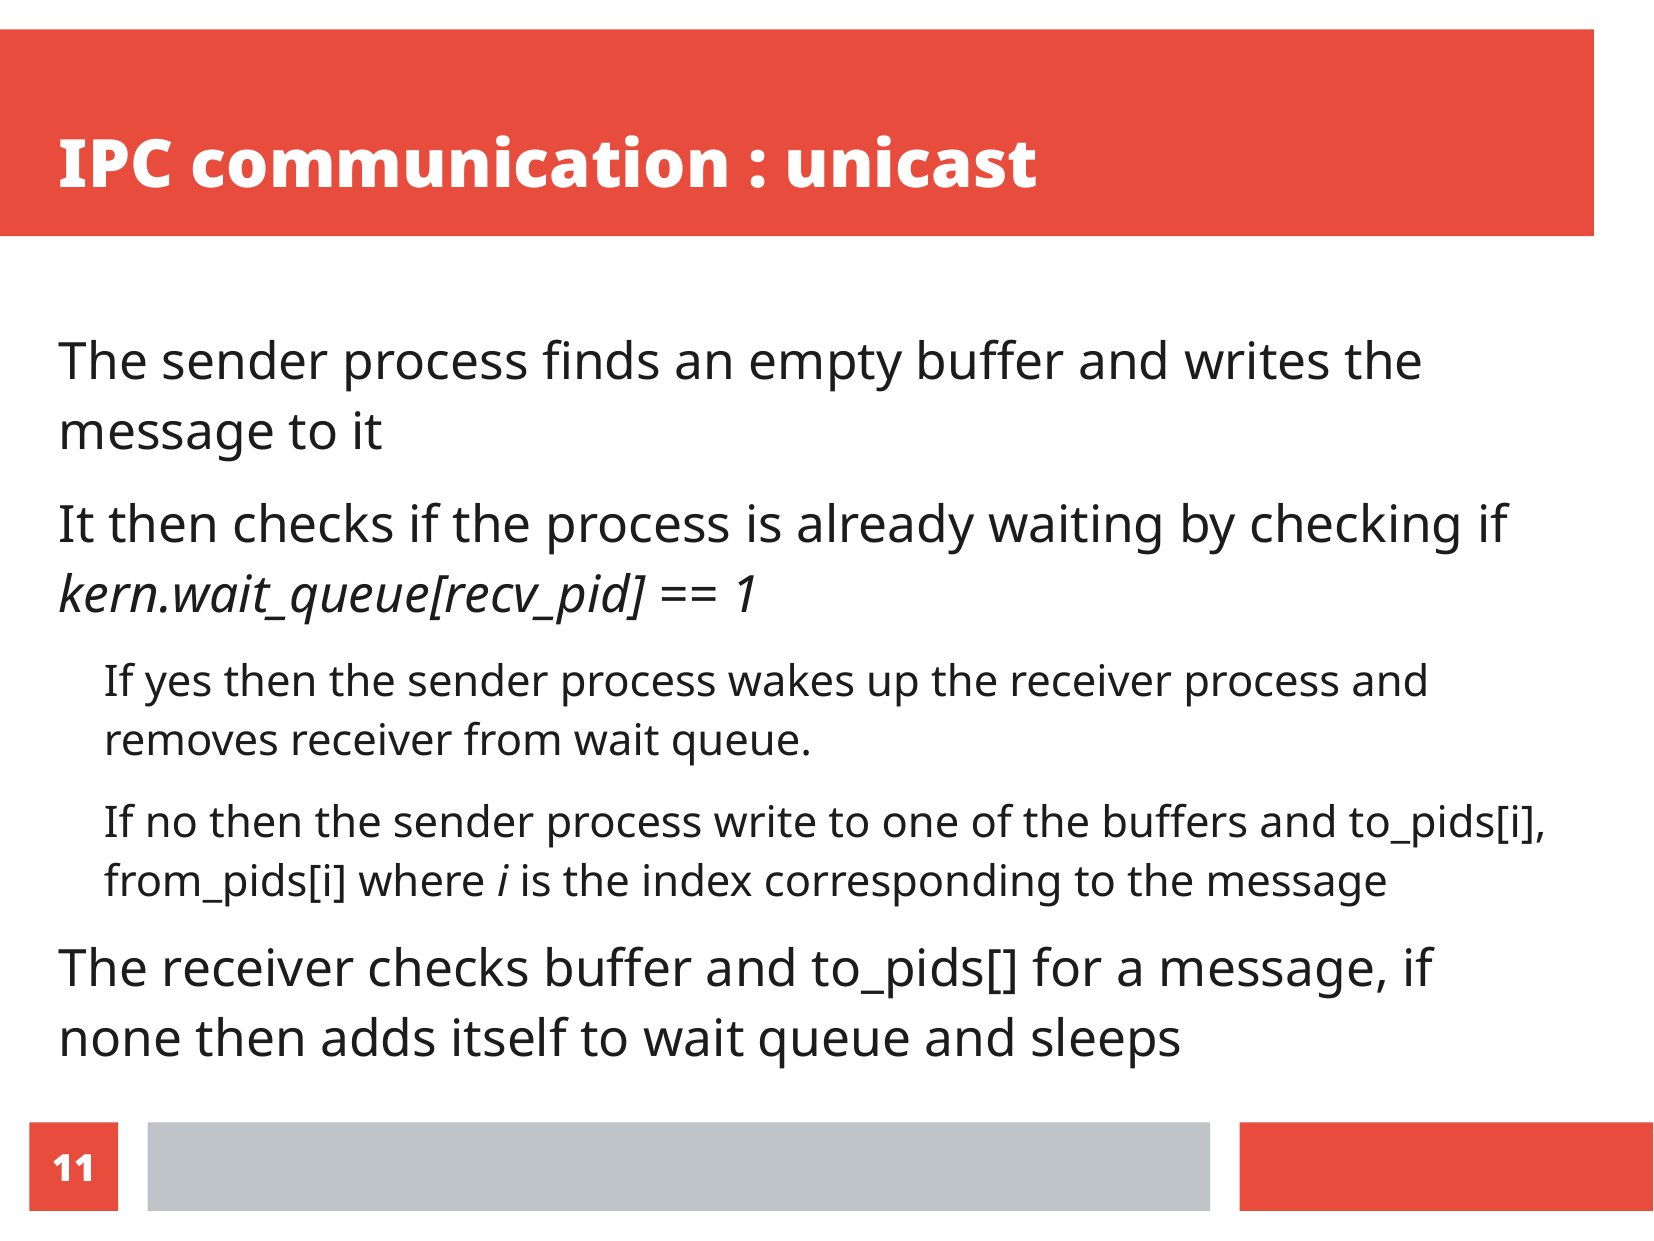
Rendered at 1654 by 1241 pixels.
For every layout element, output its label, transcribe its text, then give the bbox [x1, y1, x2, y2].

list The sender process finds an empty buffer and writes the message to it It then checks if the process is already waiting by checking if kern.wait_queue[recv_pid] == 1 If yes then the sender process wakes up the receiver process and removes receiver from wait queue. If no then the sender process write to one of the buffers and to_pids[i], from_pids[i] where i is the index corresponding to the message The receiver checks buffer and to_pids[] for a message, if none then adds itself to wait queue and sleeps [58, 324, 1565, 1093]
title IPC communication : unicast [58, 59, 1594, 207]
